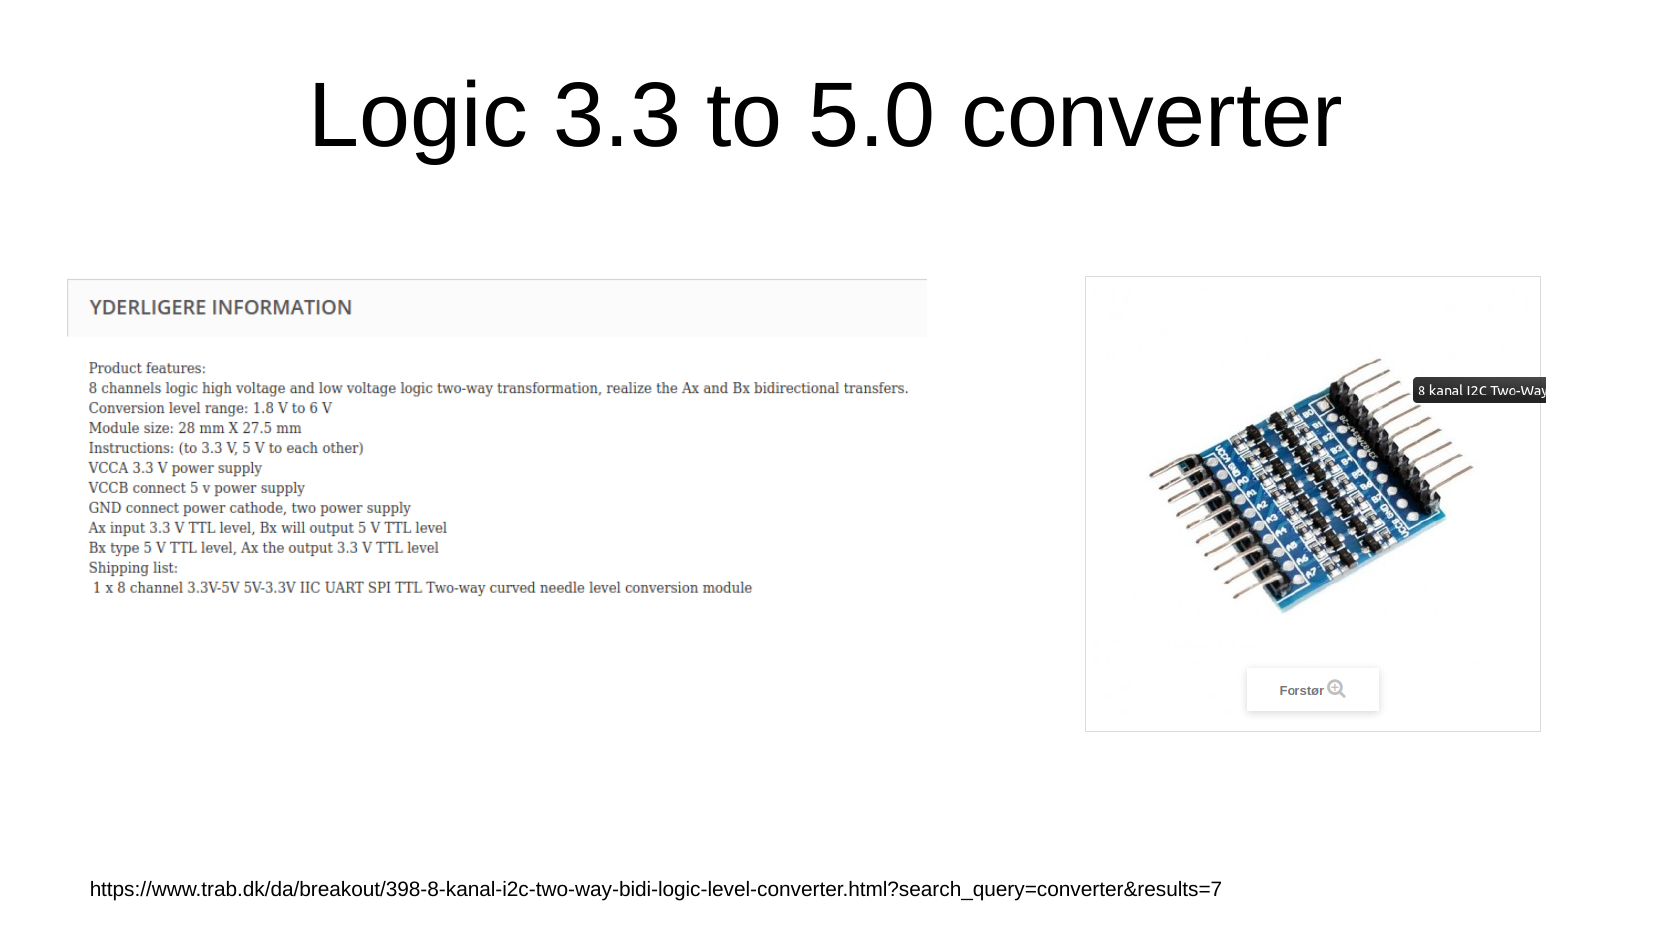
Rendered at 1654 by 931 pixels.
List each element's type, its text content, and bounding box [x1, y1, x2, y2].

picture [1074, 269, 1546, 741]
text_box https://www.trab.dk/da/breakout/398-8-kanal-i2c-two-way-bidi-logic-level-converter.html?search_query=converter&results=7 [75, 870, 1565, 931]
title Logic 3.3 to 5.0 converter [82, 37, 1571, 193]
picture [45, 269, 927, 616]
